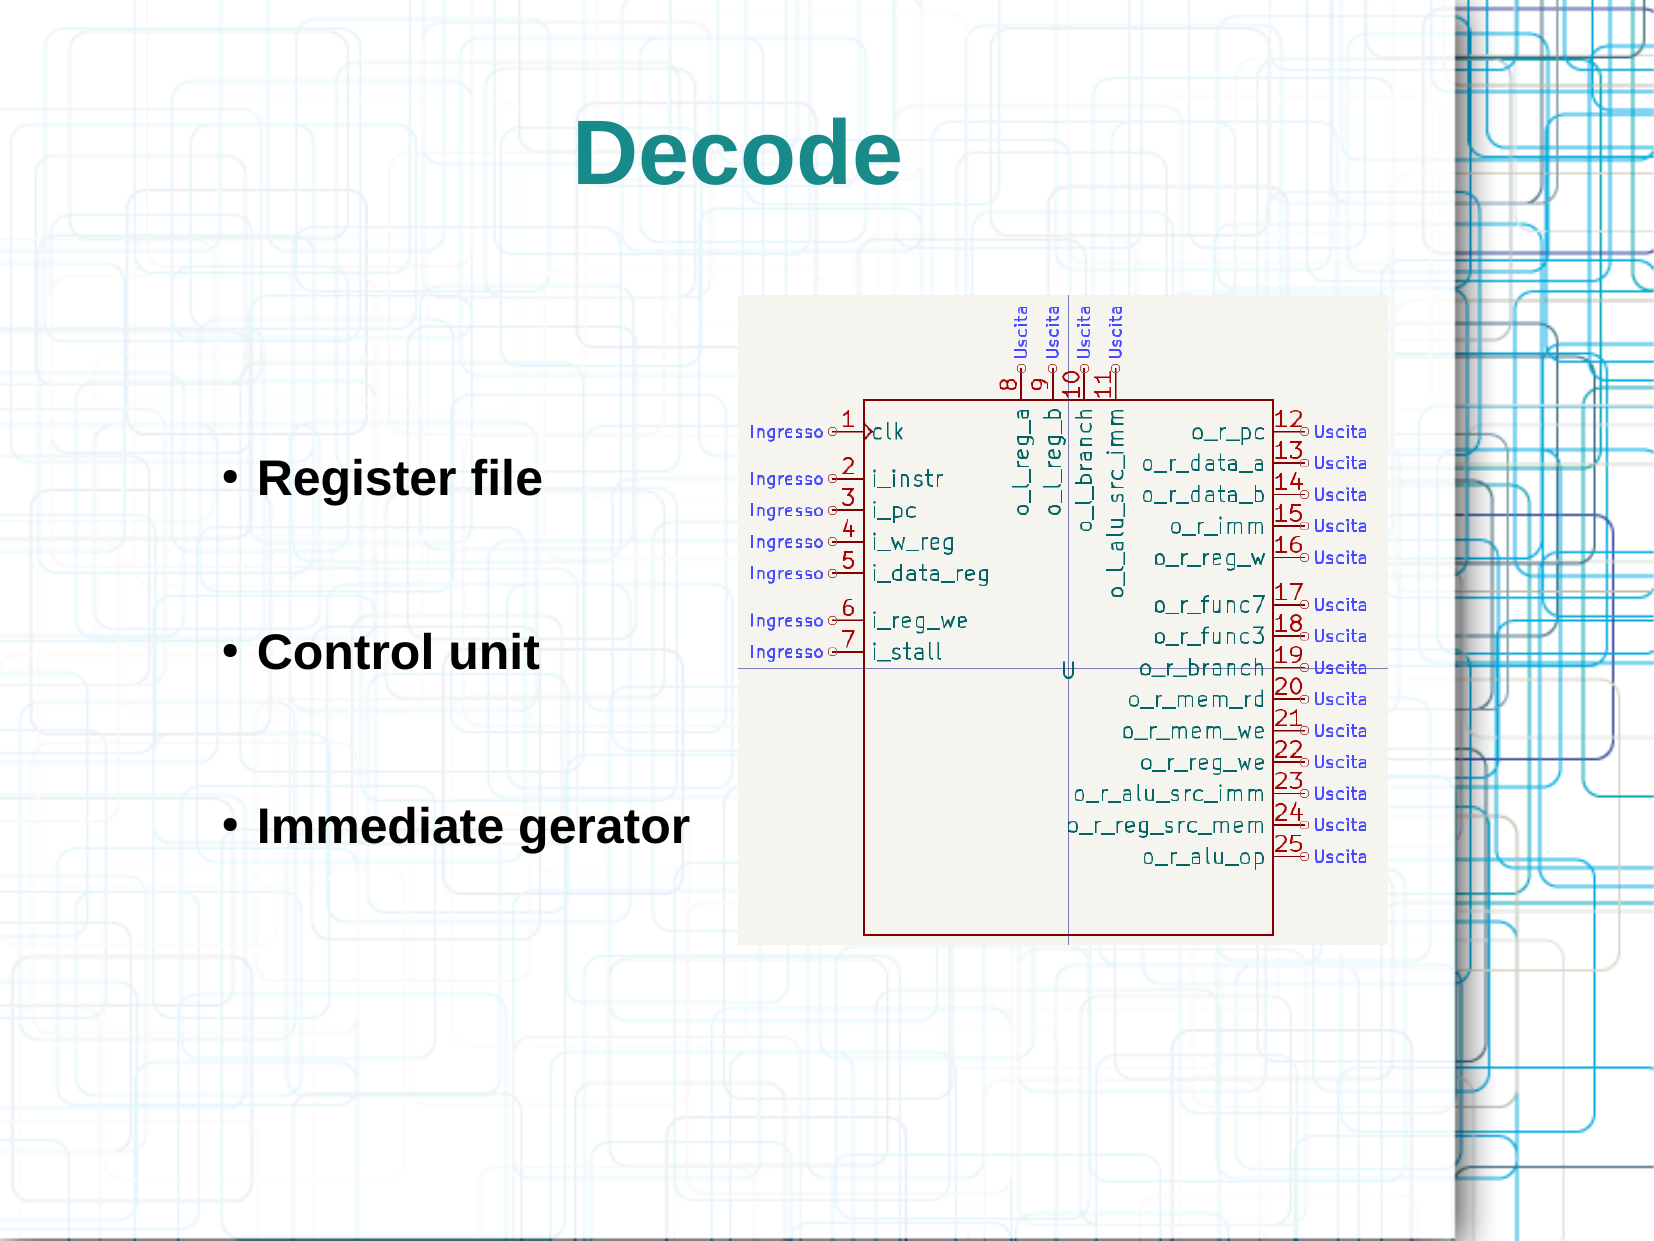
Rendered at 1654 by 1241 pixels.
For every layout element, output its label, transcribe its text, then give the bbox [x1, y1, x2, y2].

text_box Register file Control unit Immediate gerator [206, 442, 706, 862]
title Decode [59, 49, 1418, 257]
picture [0, 0, 1654, 1241]
